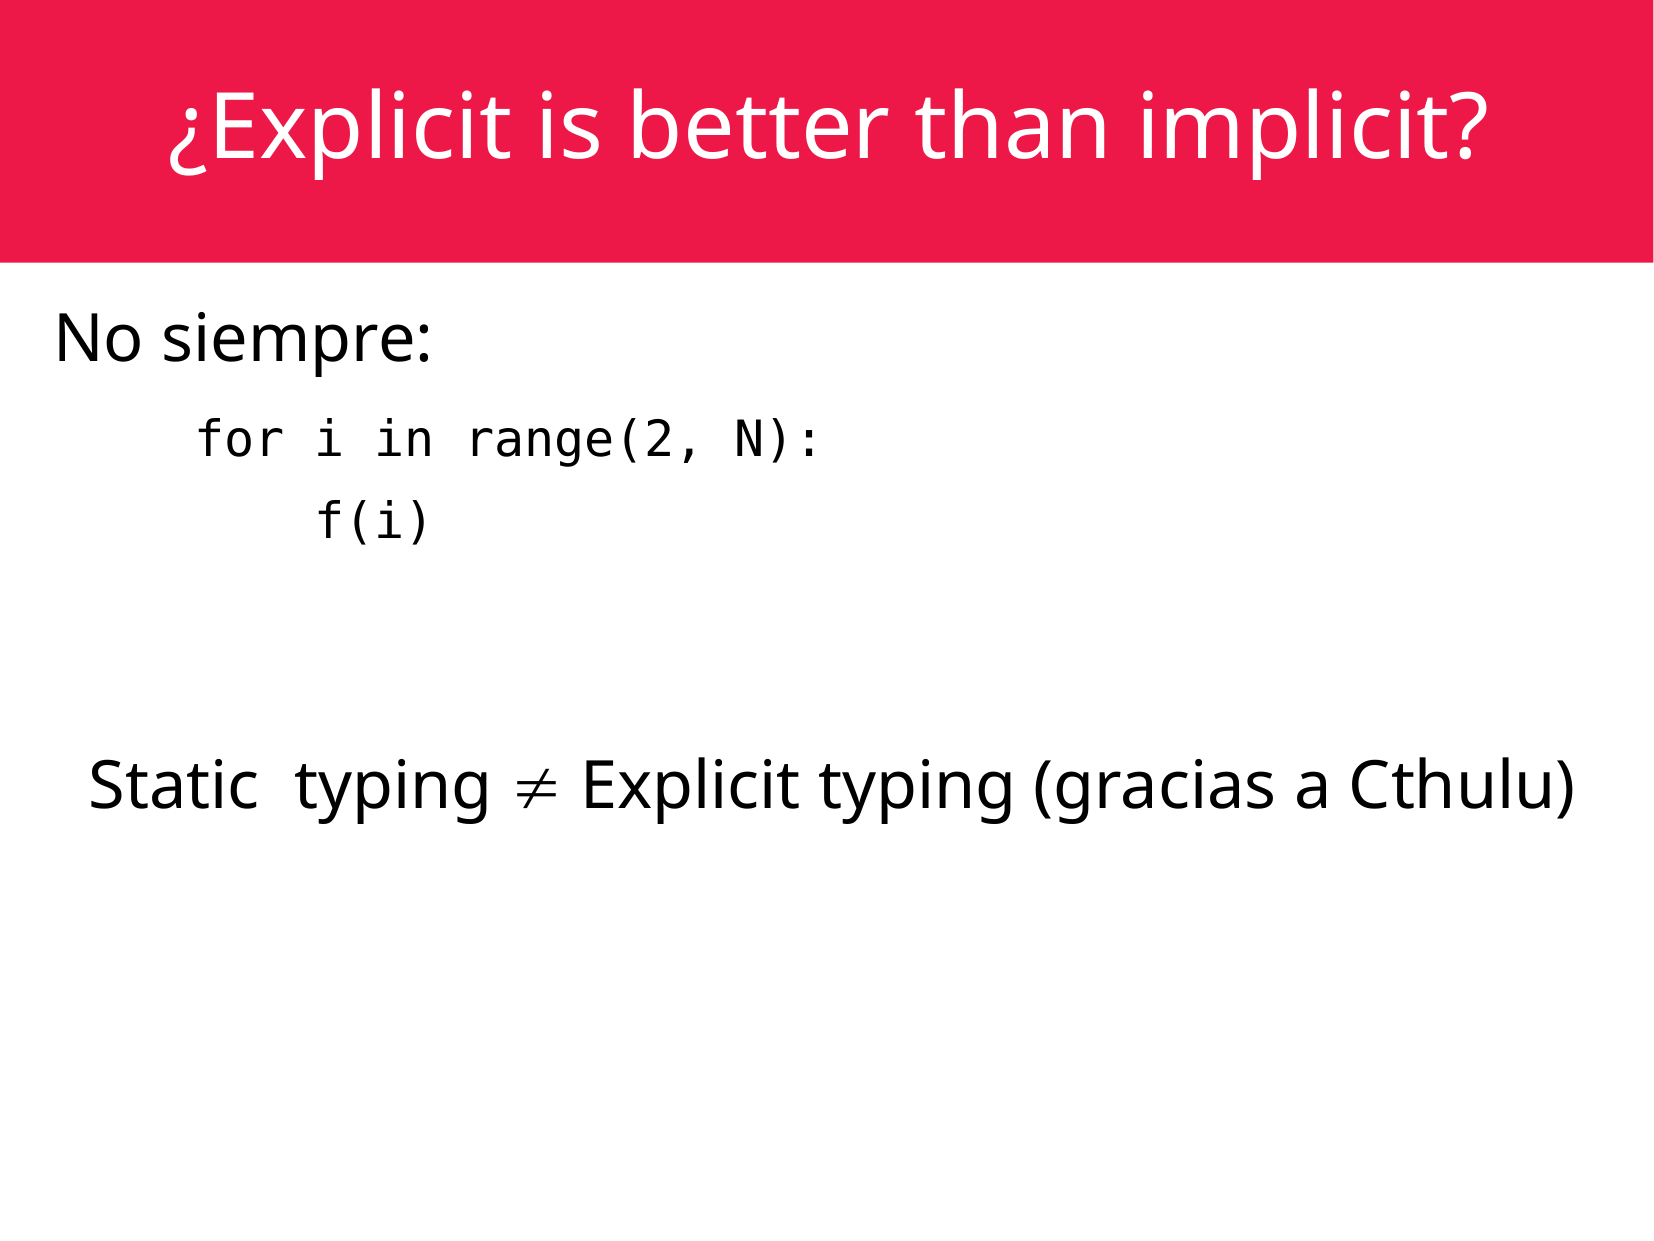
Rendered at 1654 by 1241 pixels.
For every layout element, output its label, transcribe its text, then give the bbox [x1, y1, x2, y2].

title ¿Explicit is better than implicit? [47, 19, 1613, 228]
list No siempre: for i in range(2, N): f(i) Static typing ≠ Explicit typing (gracias a Cthulu) [53, 290, 1613, 1241]
